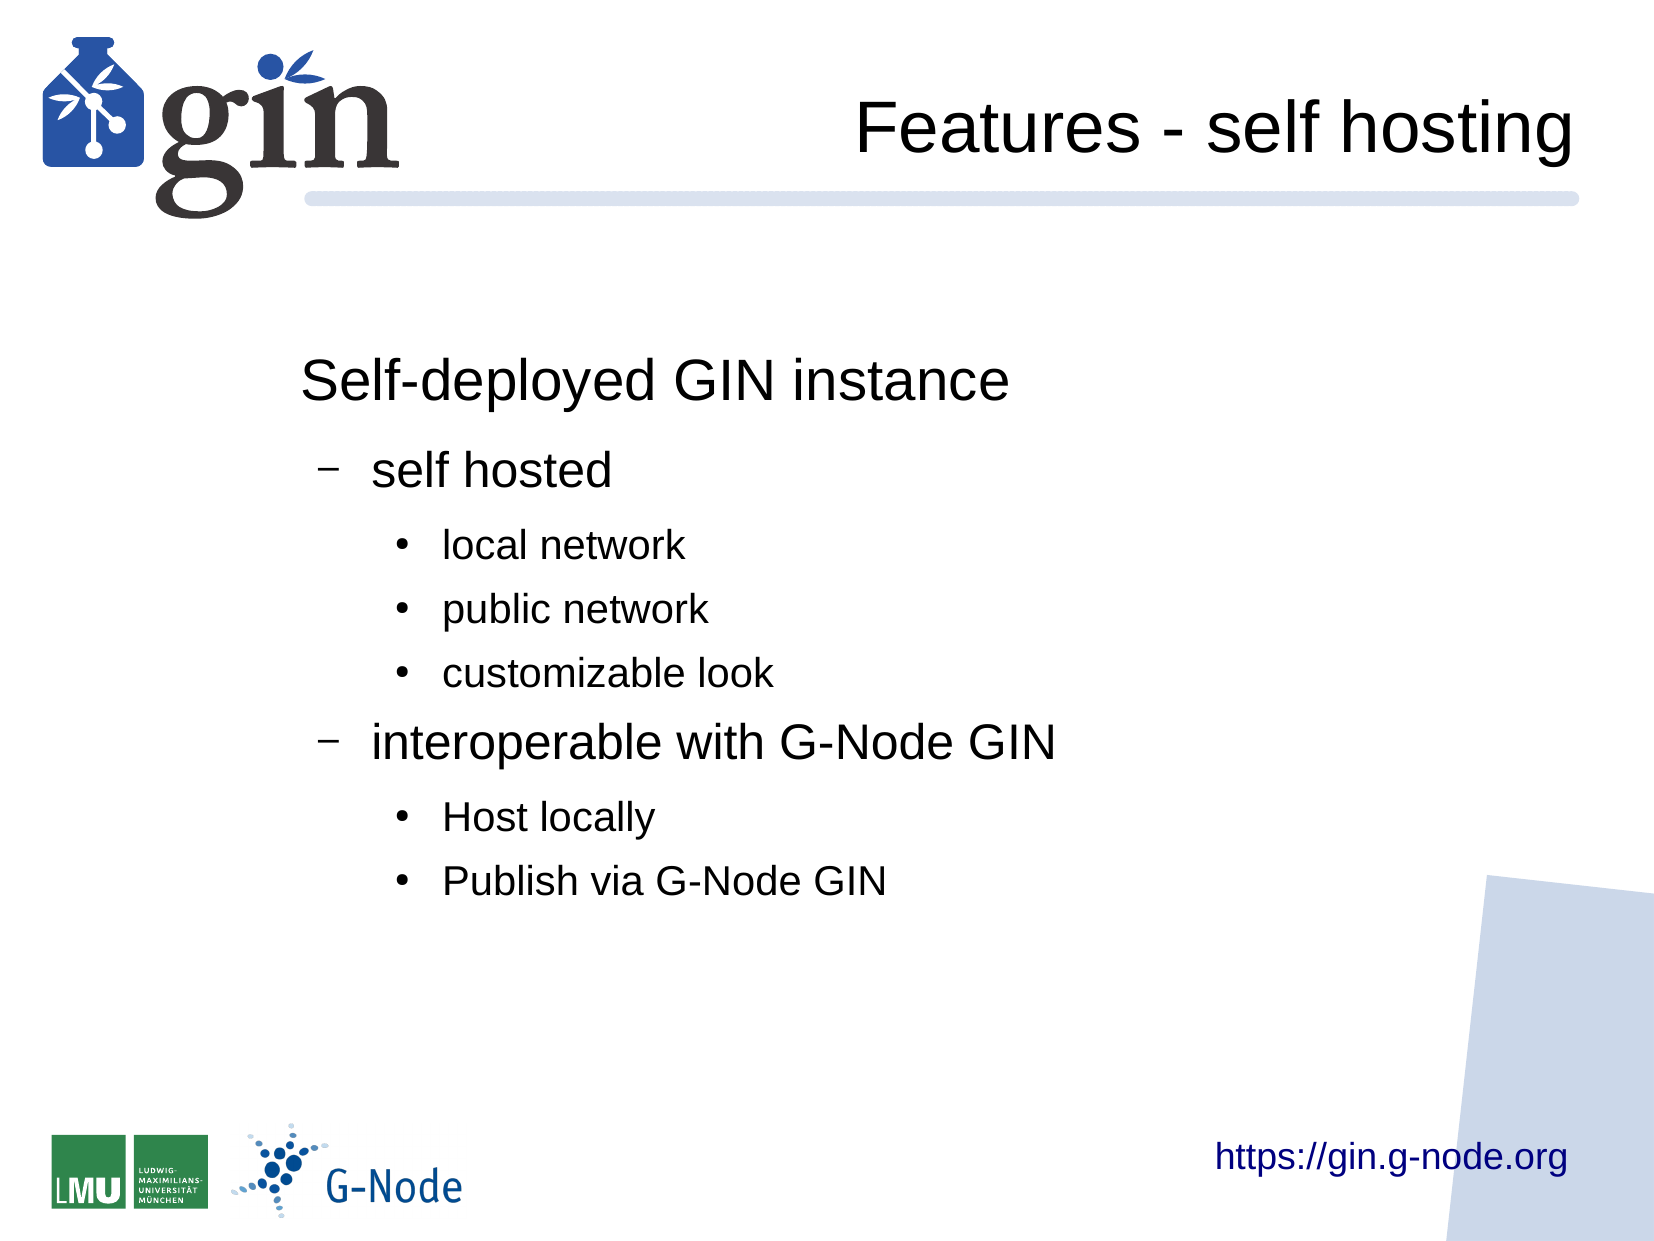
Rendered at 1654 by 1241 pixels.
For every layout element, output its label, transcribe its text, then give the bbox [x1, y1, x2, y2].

picture [33, 30, 409, 224]
picture [230, 1123, 467, 1219]
list Self-deployed GIN instance self hosted local network public network customizable look interoperable with G-Node GIN Host locally Publish via G-Node GIN [229, 347, 1373, 863]
text_box Features - self hosting [87, 30, 1576, 226]
text_box https://gin.g-node.org [1200, 1128, 1625, 1186]
